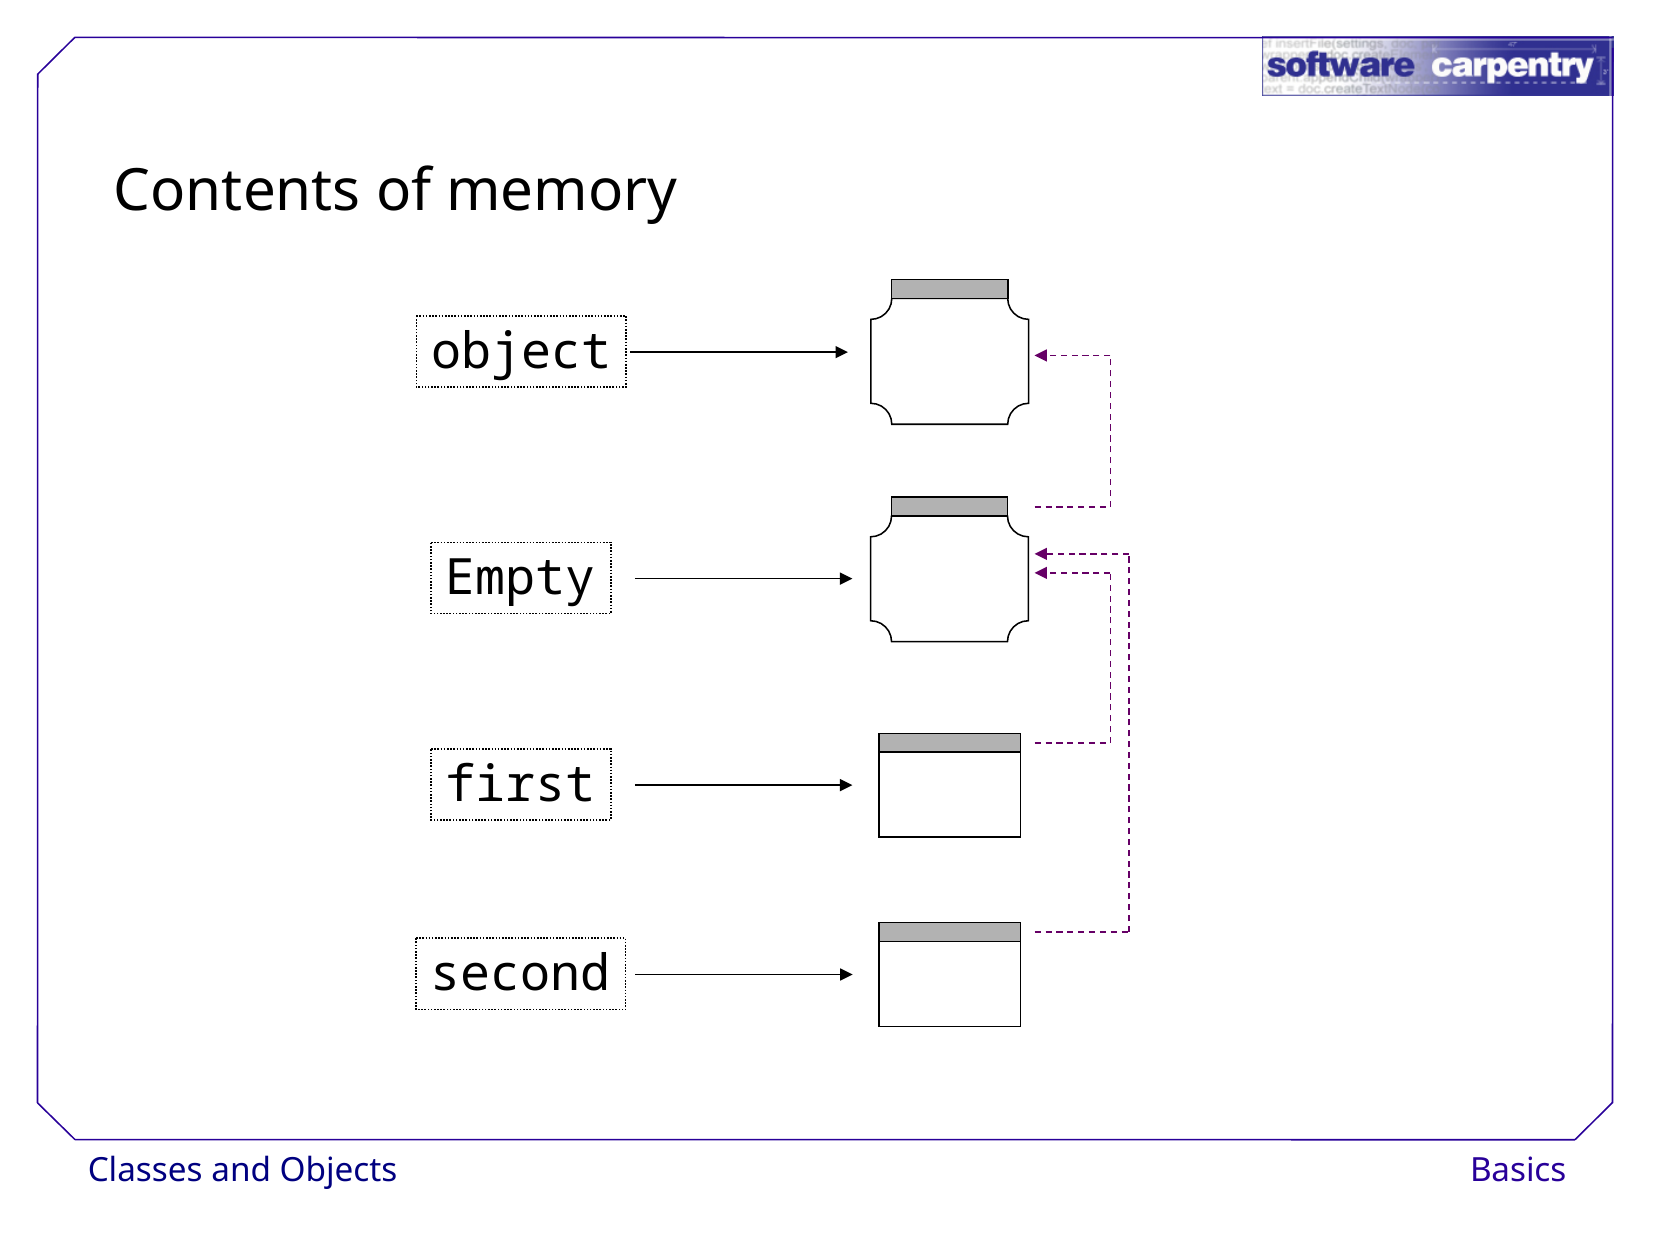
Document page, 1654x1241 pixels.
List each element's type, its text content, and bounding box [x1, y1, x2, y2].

text_box [878, 922, 1021, 942]
text_box Contents of memory [99, 109, 1517, 231]
text_box [891, 279, 1008, 299]
text_box object [416, 315, 626, 388]
text_box [891, 497, 1008, 517]
picture [1262, 36, 1614, 96]
text_box [878, 733, 1021, 753]
text_box second [415, 938, 626, 1010]
text_box first [431, 748, 611, 821]
text_box Empty [431, 542, 611, 614]
